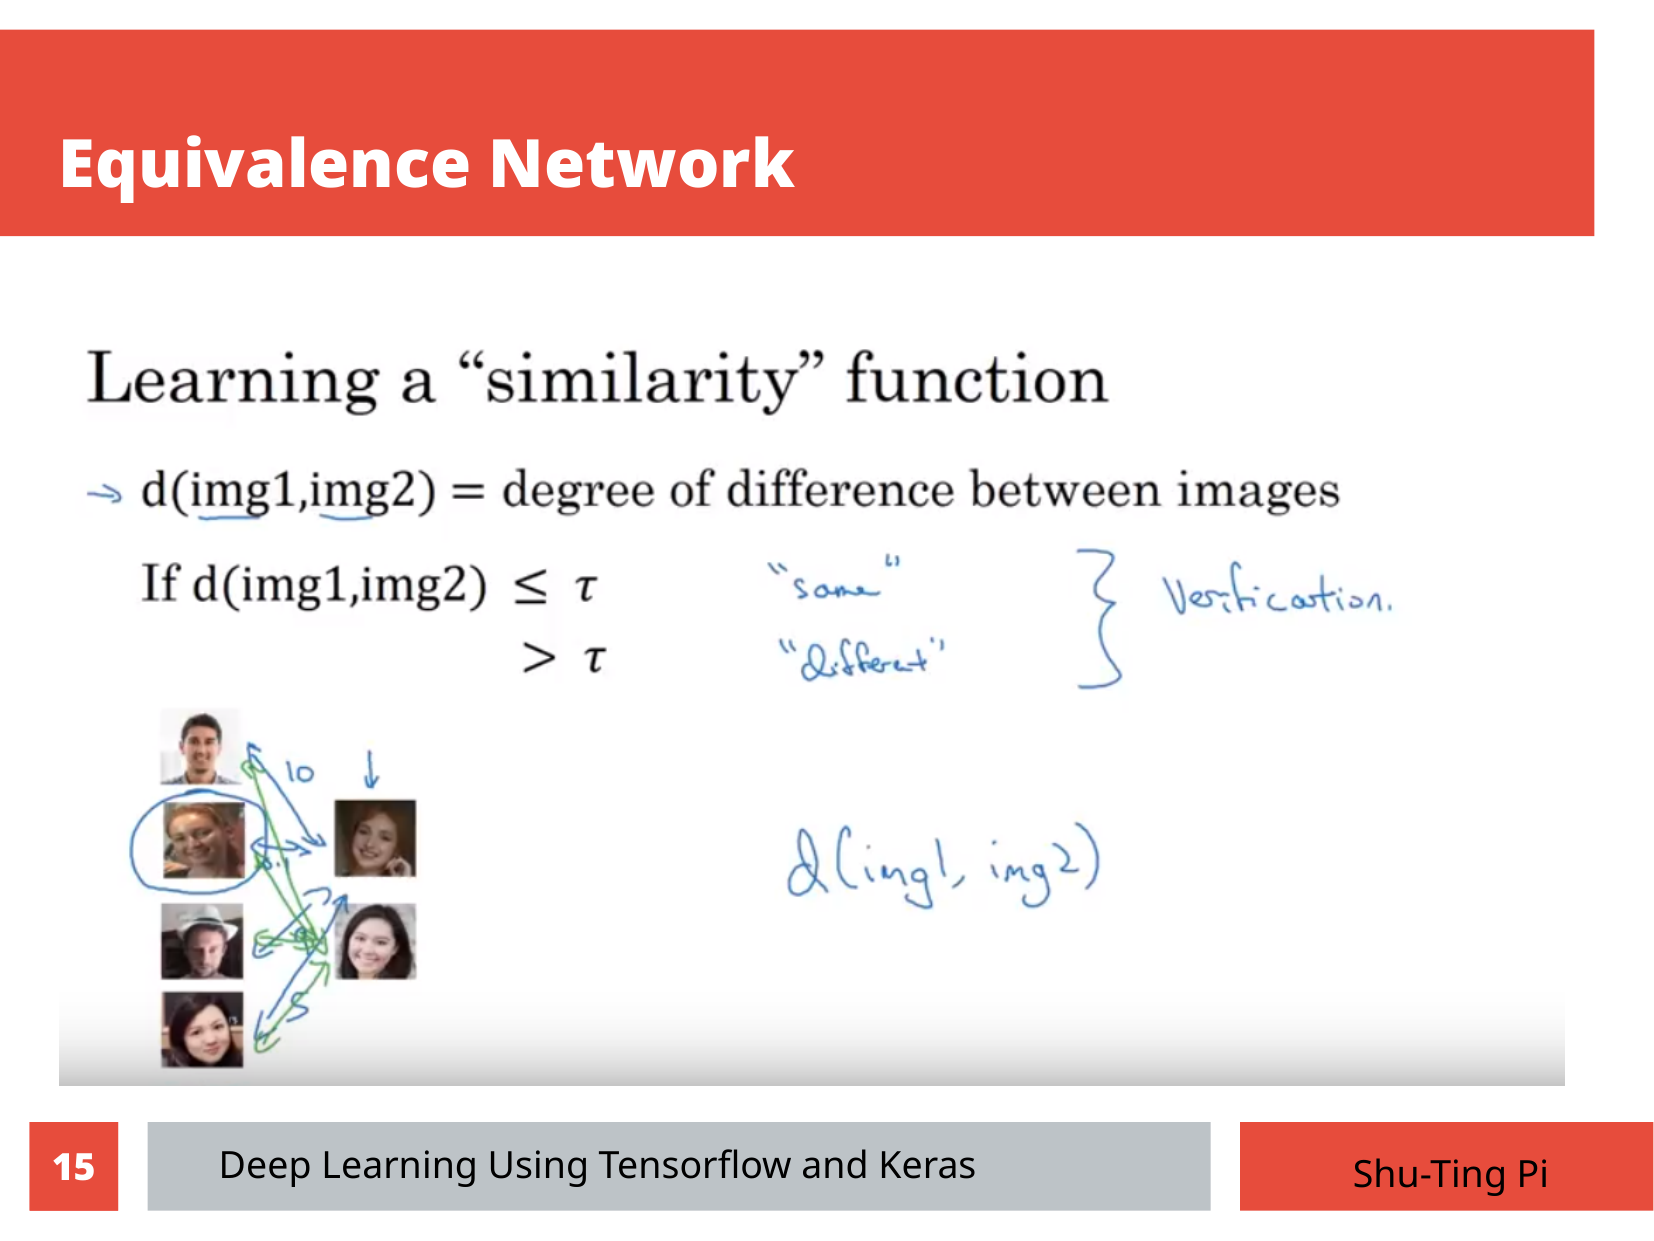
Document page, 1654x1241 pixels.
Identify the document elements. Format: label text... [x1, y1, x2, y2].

text_box Deep Learning Using Tensorflow and Keras [204, 1130, 1212, 1217]
picture [59, 324, 1565, 1086]
text_box Shu-Ting Pi [1338, 1140, 1573, 1203]
title Equivalence Network [59, 59, 1595, 207]
